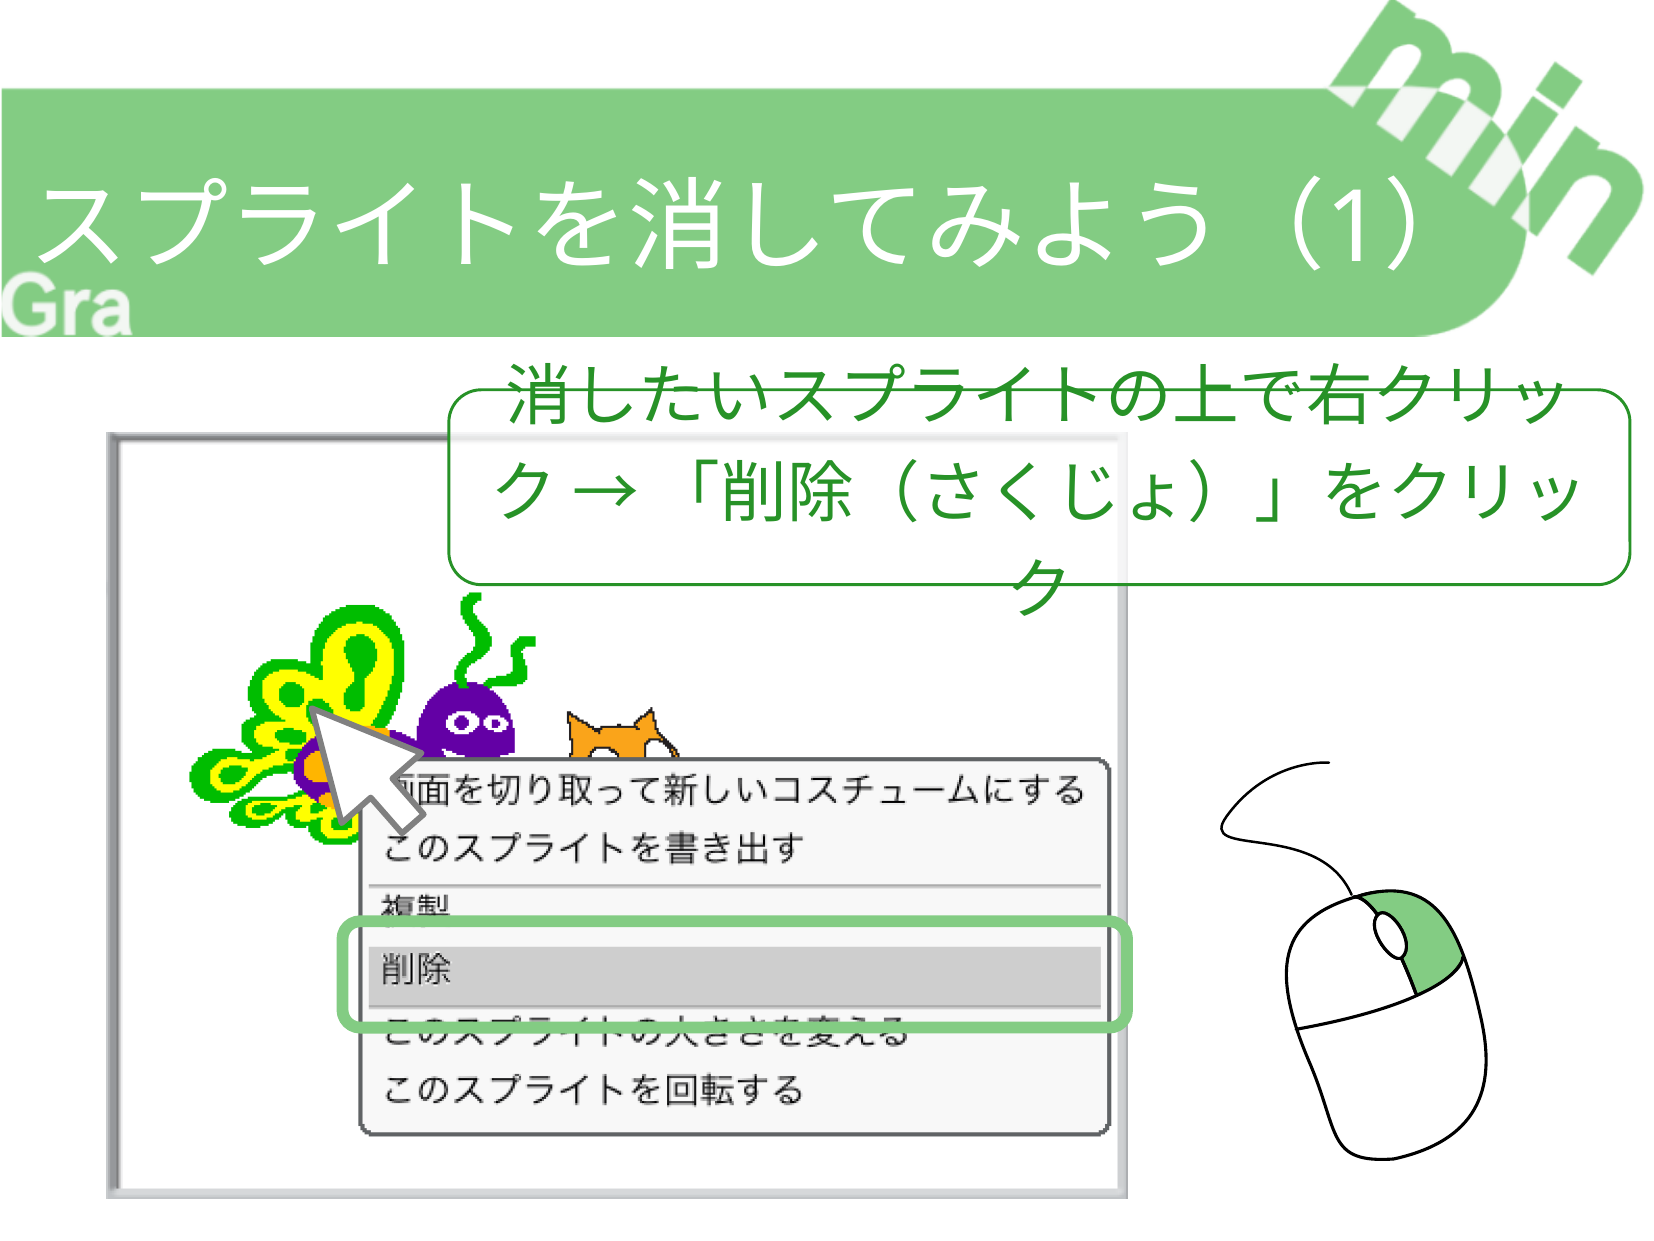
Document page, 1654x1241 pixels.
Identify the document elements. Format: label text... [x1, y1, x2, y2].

picture [1216, 755, 1494, 1164]
picture [1, 0, 1654, 337]
title スプライトを消してみよう（1） [11, 134, 1501, 303]
text_box 消したいスプライトの上で右クリック → 「削除（さくじょ）」をクリック [448, 389, 1630, 585]
picture [106, 432, 1128, 1199]
picture [349, 928, 1121, 1021]
text_box [311, 708, 424, 834]
